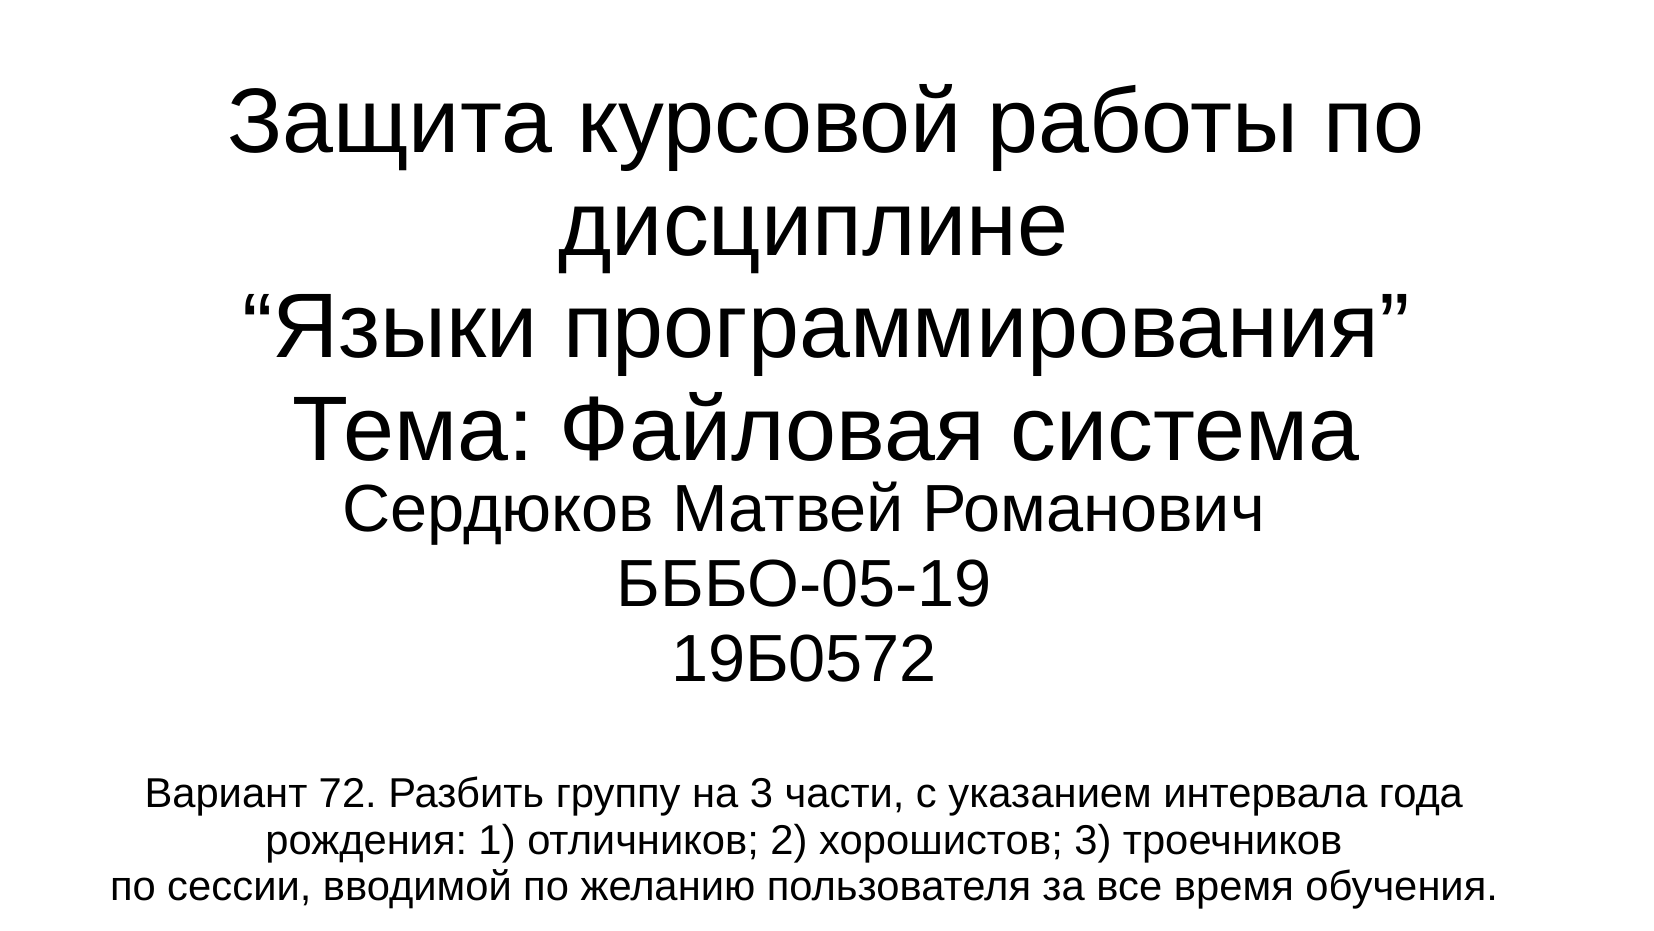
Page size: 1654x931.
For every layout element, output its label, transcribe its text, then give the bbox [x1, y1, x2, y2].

subtitle Сердюков Матвей Романович БББО-05-19 19Б0572 Вариант 72. Разбить группу на 3 части, с указанием интервала года рождения: 1) отличников; 2) хорошистов; 3) троечников по сессии, вводимой по желанию пользователя за все время обучения. [60, 420, 1549, 931]
title Защита курсовой работы по дисциплине “Языки программирования” Тема: Файловая система [82, 69, 1571, 481]
